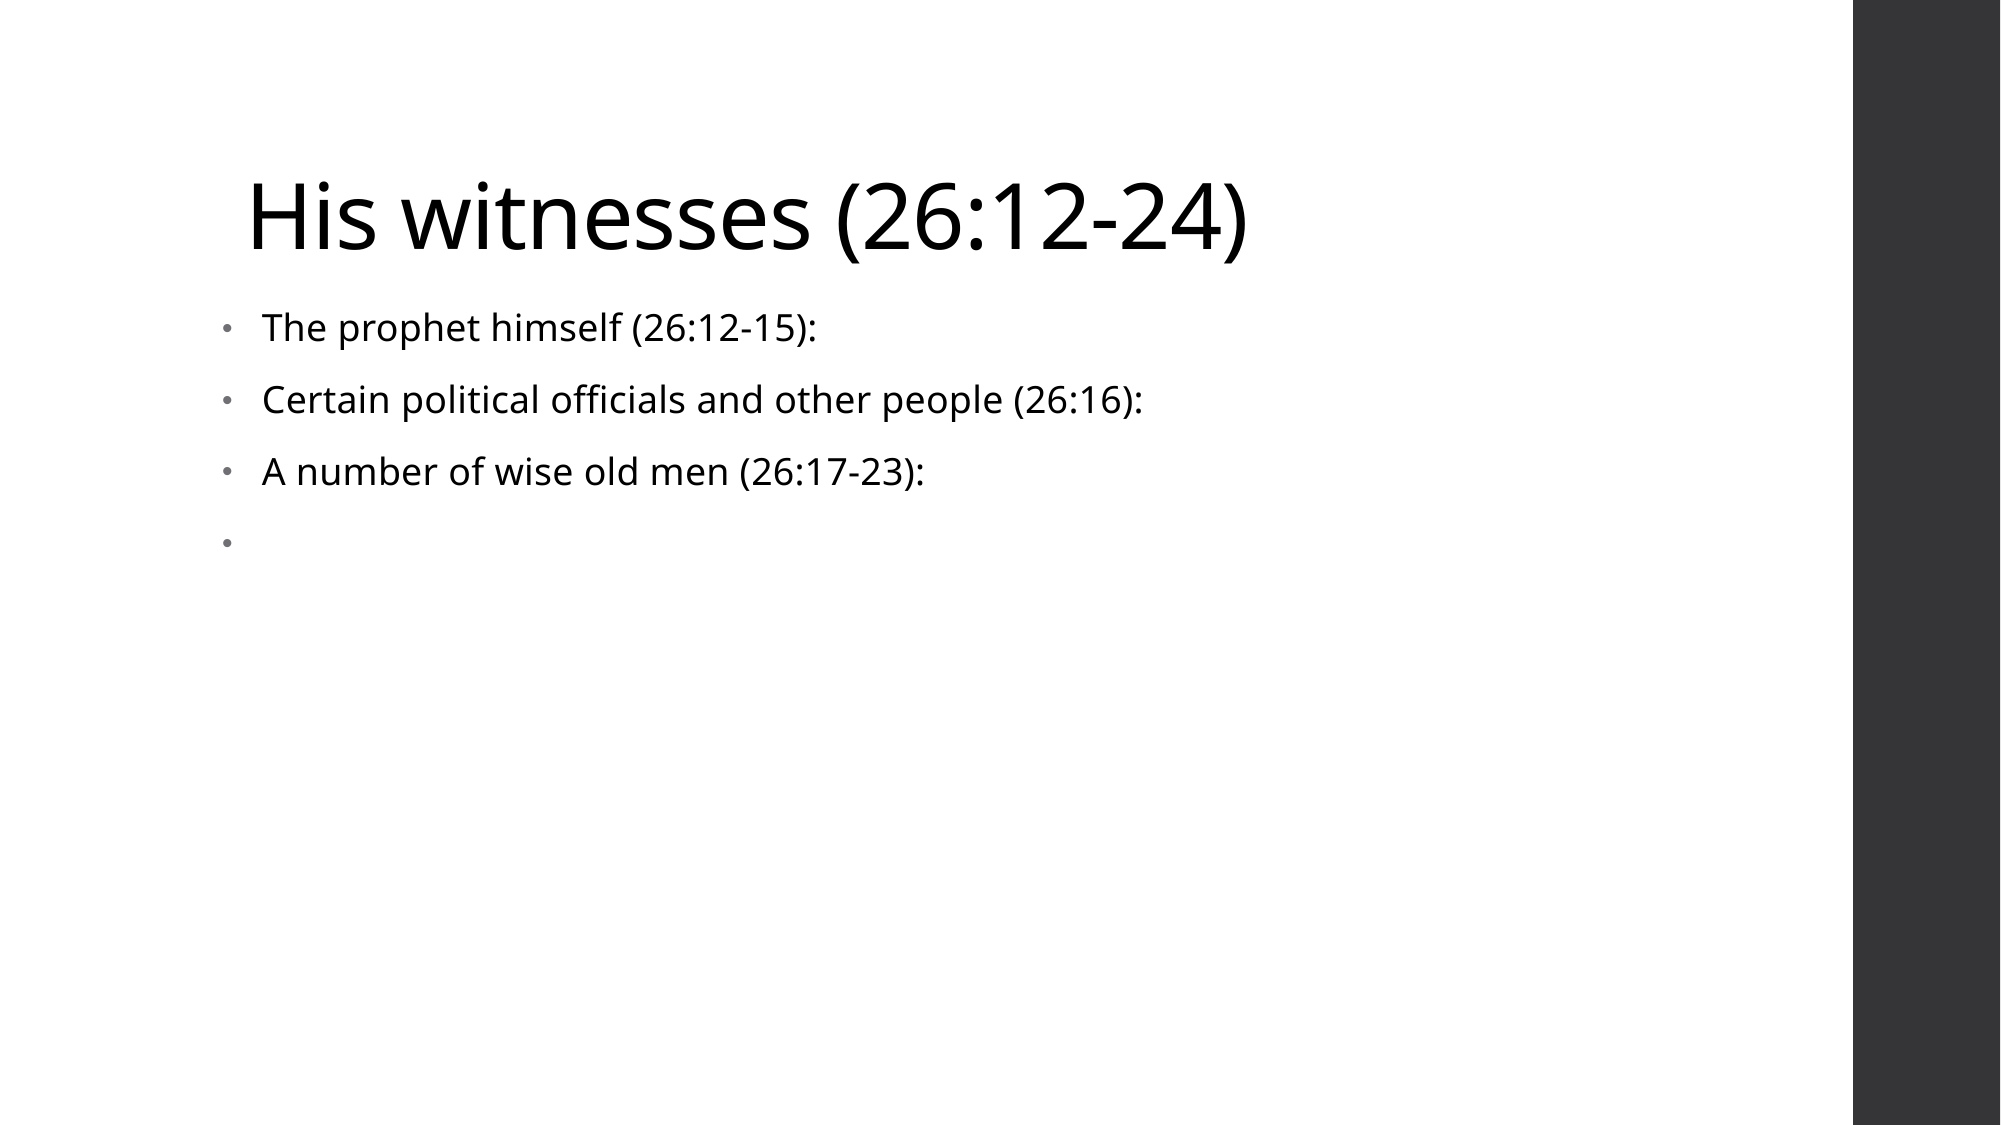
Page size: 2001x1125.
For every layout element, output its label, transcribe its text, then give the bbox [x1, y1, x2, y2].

list The prophet himself (26:12-15): Certain political officials and other people (26:16): A number of wise old men (26:17-23): [206, 299, 1617, 1014]
title His witnesses (26:12-24) [206, 60, 1797, 278]
